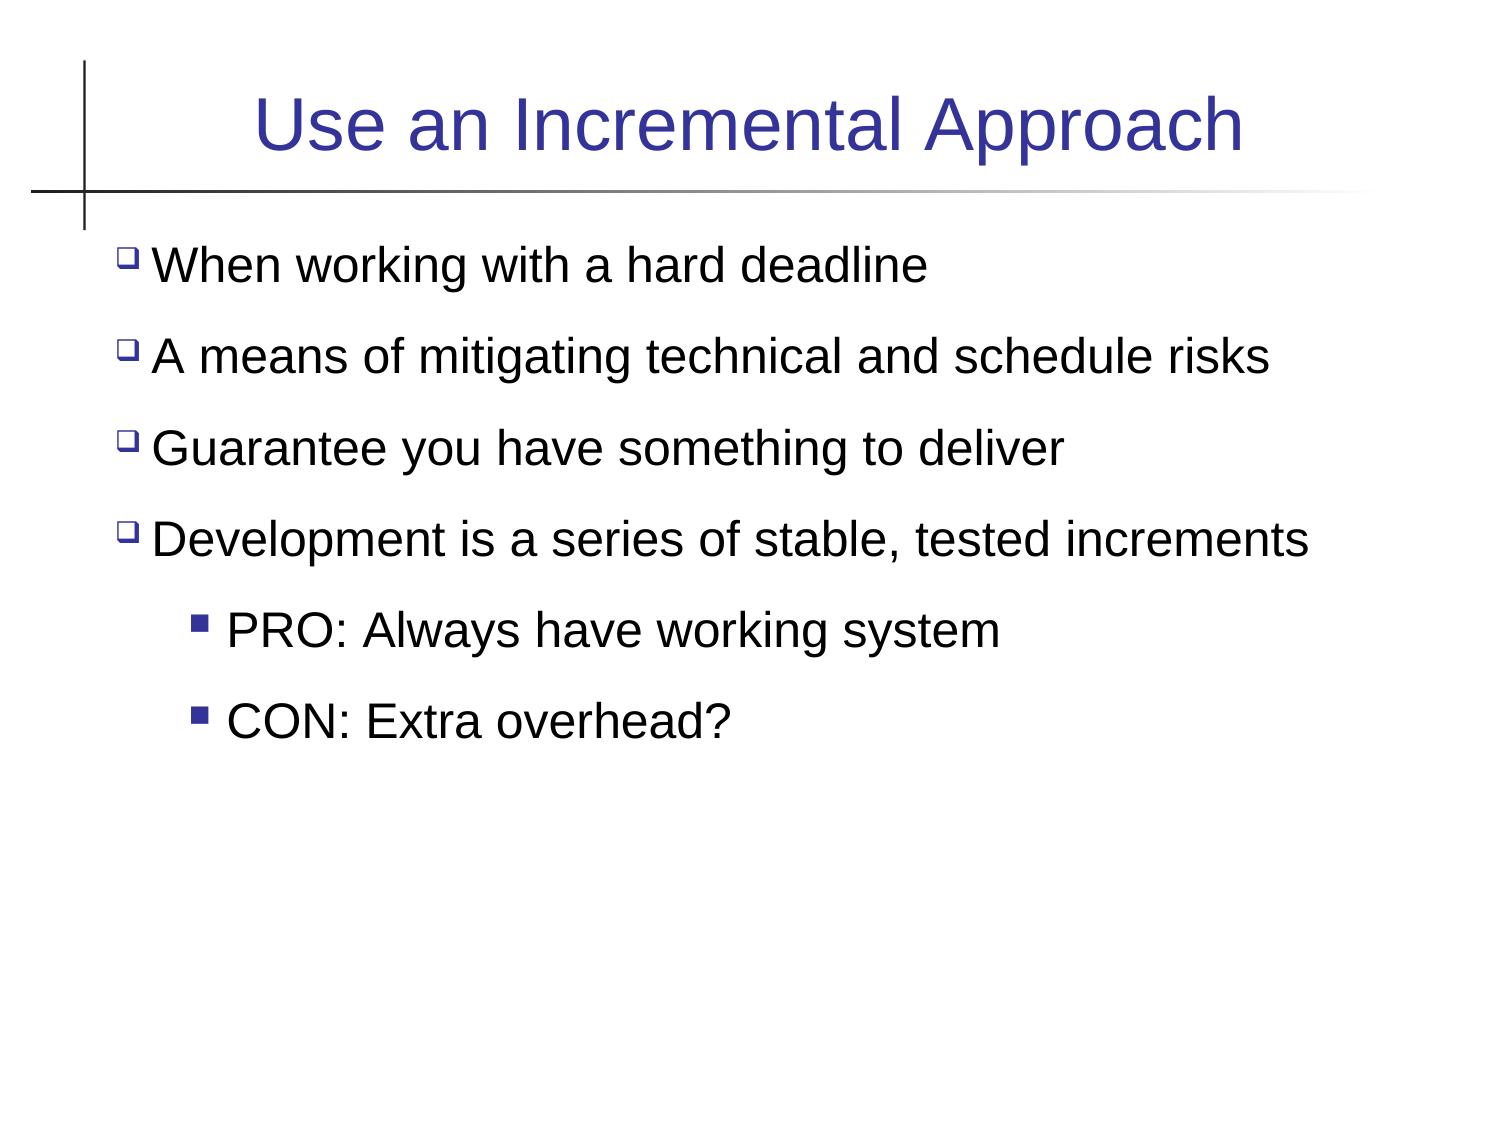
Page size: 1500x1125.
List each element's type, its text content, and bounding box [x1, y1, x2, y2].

title Use an Incremental Approach [100, 30, 1400, 173]
list When working with a hard deadline A means of mitigating technical and schedule risks Guarantee you have something to deliver Development is a series of stable, tested increments PRO: Always have working system CON: Extra overhead? [100, 224, 1400, 958]
